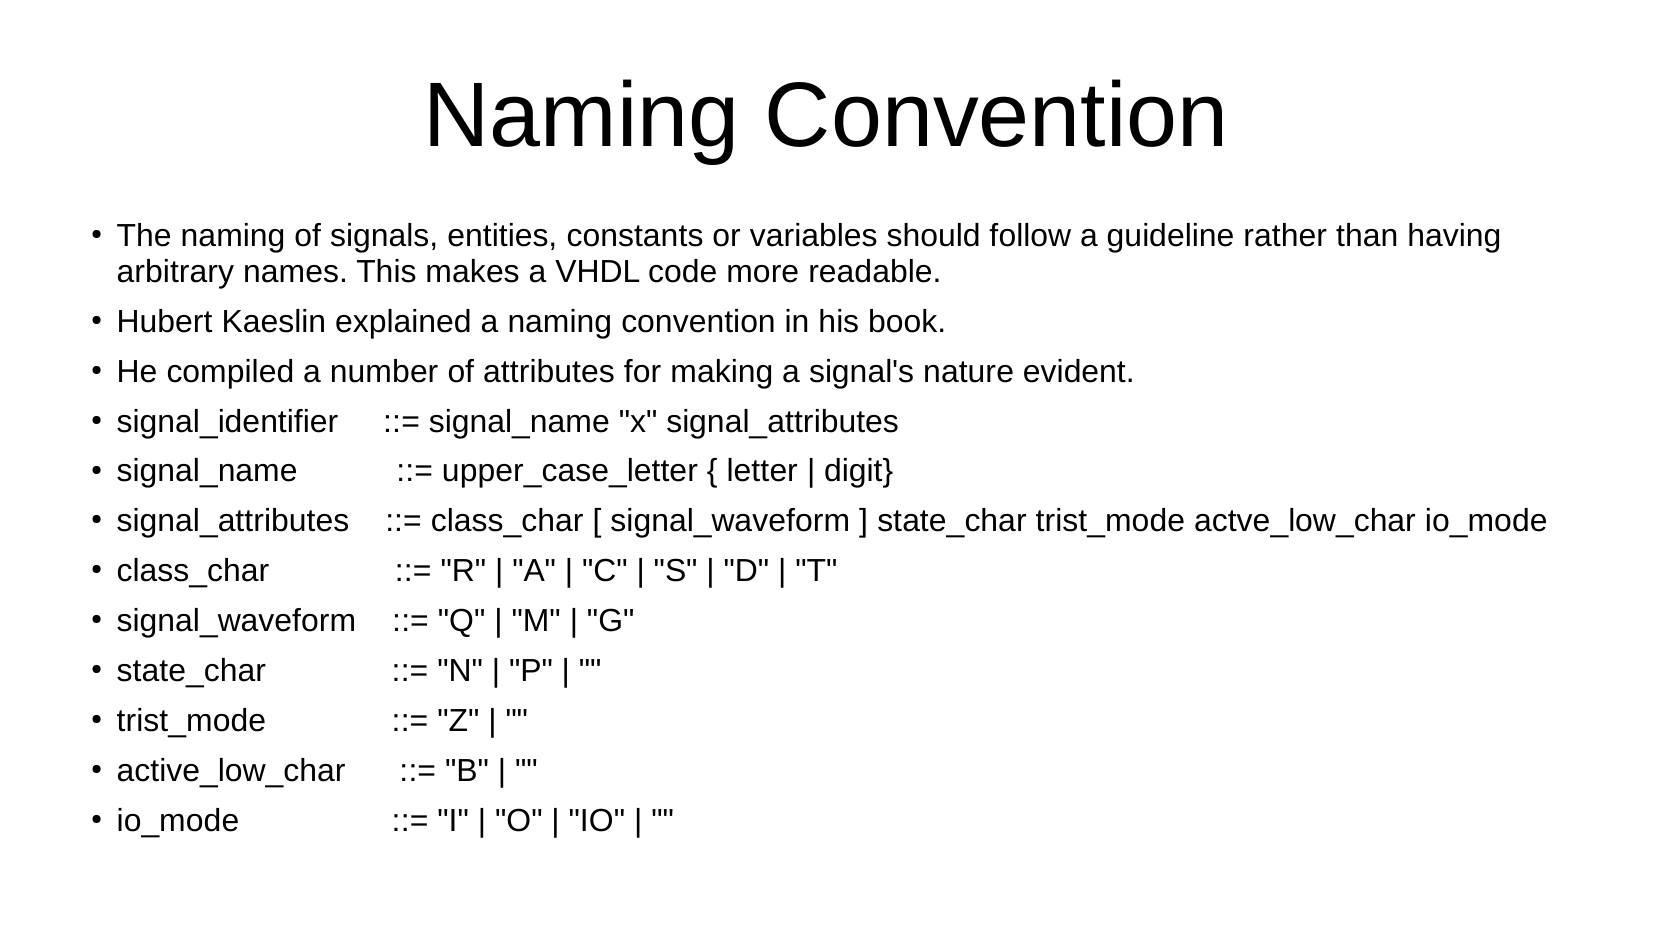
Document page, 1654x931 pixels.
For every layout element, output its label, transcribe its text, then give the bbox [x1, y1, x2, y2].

list The naming of signals, entities, constants or variables should follow a guideline rather than having arbitrary names. This makes a VHDL code more readable. Hubert Kaeslin explained a naming convention in his book. He compiled a number of attributes for making a signal's nature evident. signal_identifier ::= signal_name "x" signal_attributes signal_name ::= upper_case_letter { letter | digit} signal_attributes ::= class_char [ signal_waveform ] state_char trist_mode actve_low_char io_mode class_char ::= "R" | "A" | "C" | "S" | "D" | "T" signal_waveform ::= "Q" | "M" | "G" state_char ::= "N" | "P" | "" trist_mode ::= "Z" | "" active_low_char ::= "B" | "" io_mode ::= "I" | "O" | "IO" | "" [82, 217, 1571, 856]
title Naming Convention [82, 37, 1571, 193]
